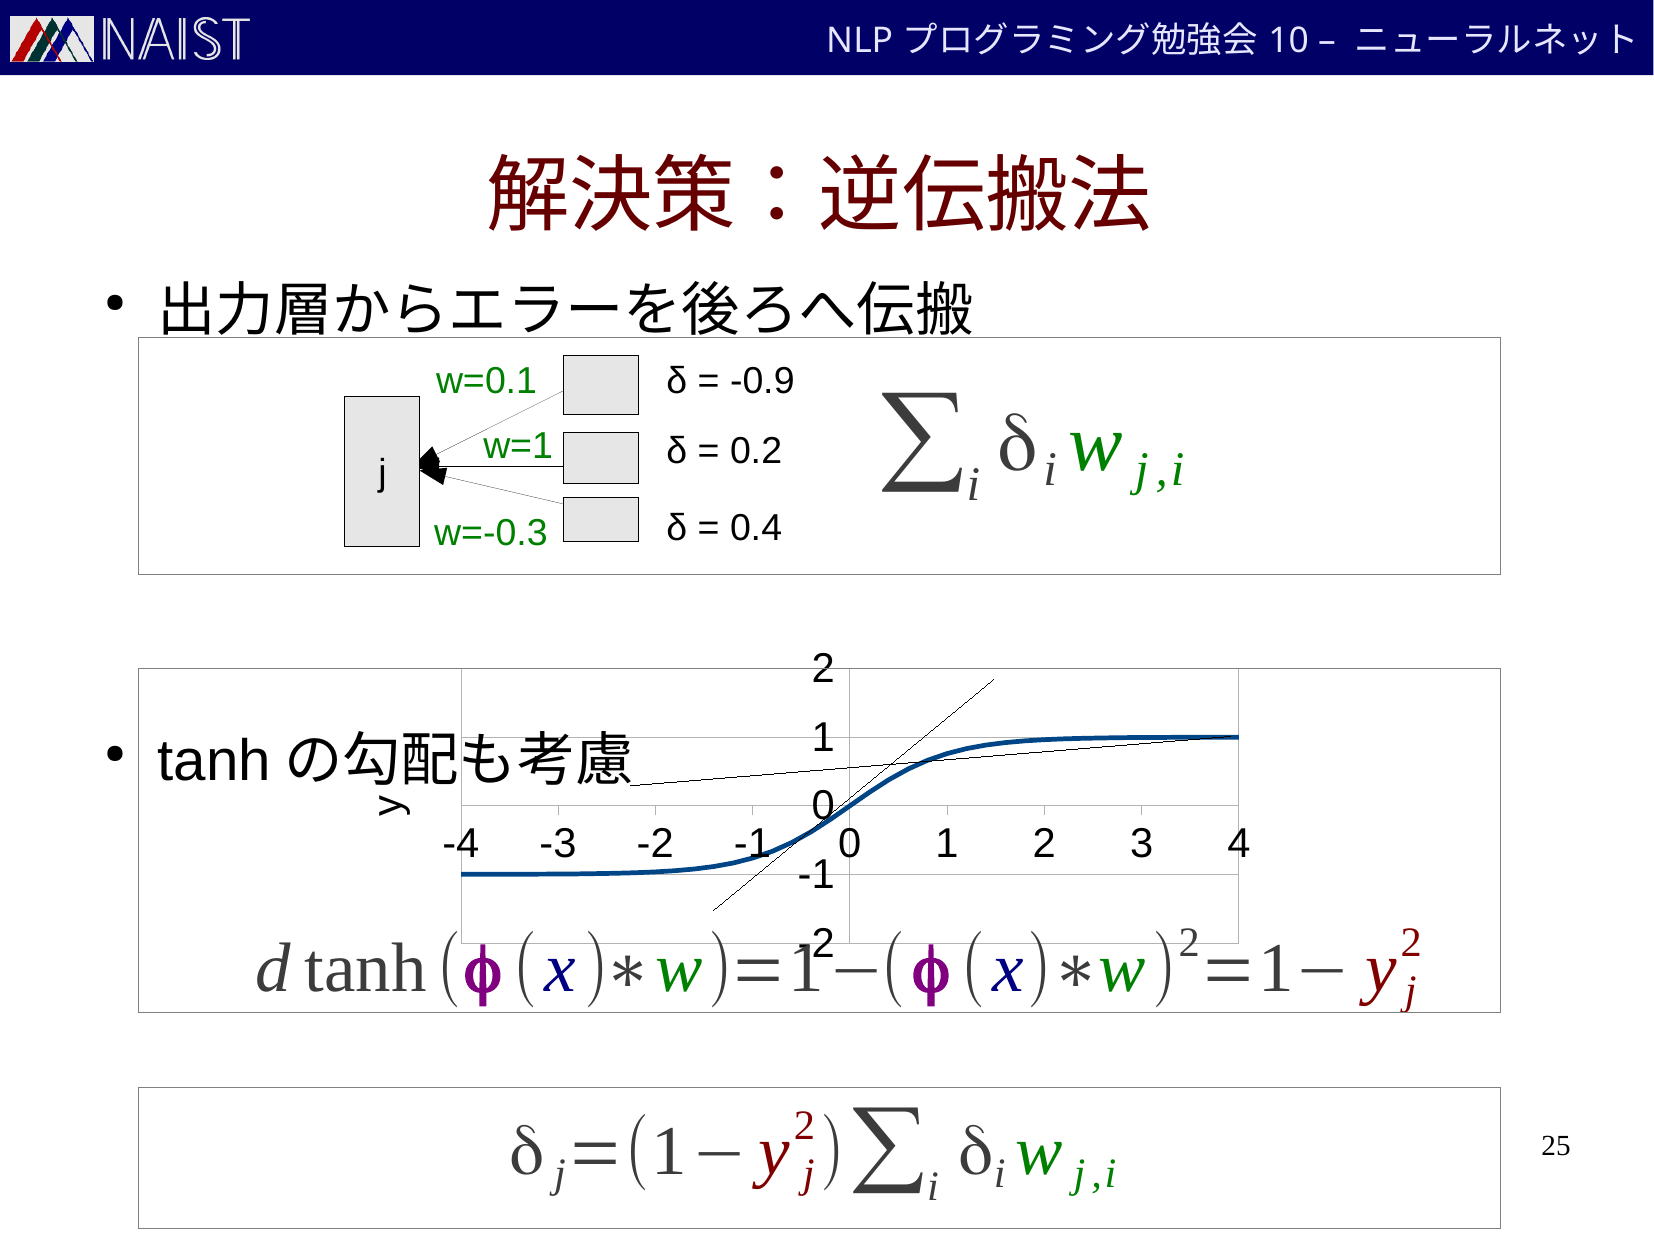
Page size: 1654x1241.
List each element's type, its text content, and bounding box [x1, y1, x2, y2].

title 解決策：逆伝搬法 [75, 92, 1564, 285]
text_box δ = 0.2 [651, 422, 798, 480]
text_box w=-0.3 [419, 503, 563, 561]
chart [854, 383, 1206, 512]
list 出力層からエラーを後ろへ伝搬 tanhの勾配も考慮 合わせて： [86, 262, 1576, 1078]
chart [492, 1099, 1136, 1211]
picture [102, 17, 251, 60]
text_box w=1 [468, 416, 569, 474]
chart [238, 916, 1439, 1012]
text_box [563, 355, 639, 415]
text_box [563, 432, 639, 484]
text_box j [344, 396, 420, 547]
text_box w=0.1 [421, 351, 552, 409]
text_box [563, 497, 639, 542]
text_box δ = 0.4 [651, 499, 798, 557]
picture [10, 16, 94, 62]
text_box δ = -0.9 [651, 351, 810, 409]
